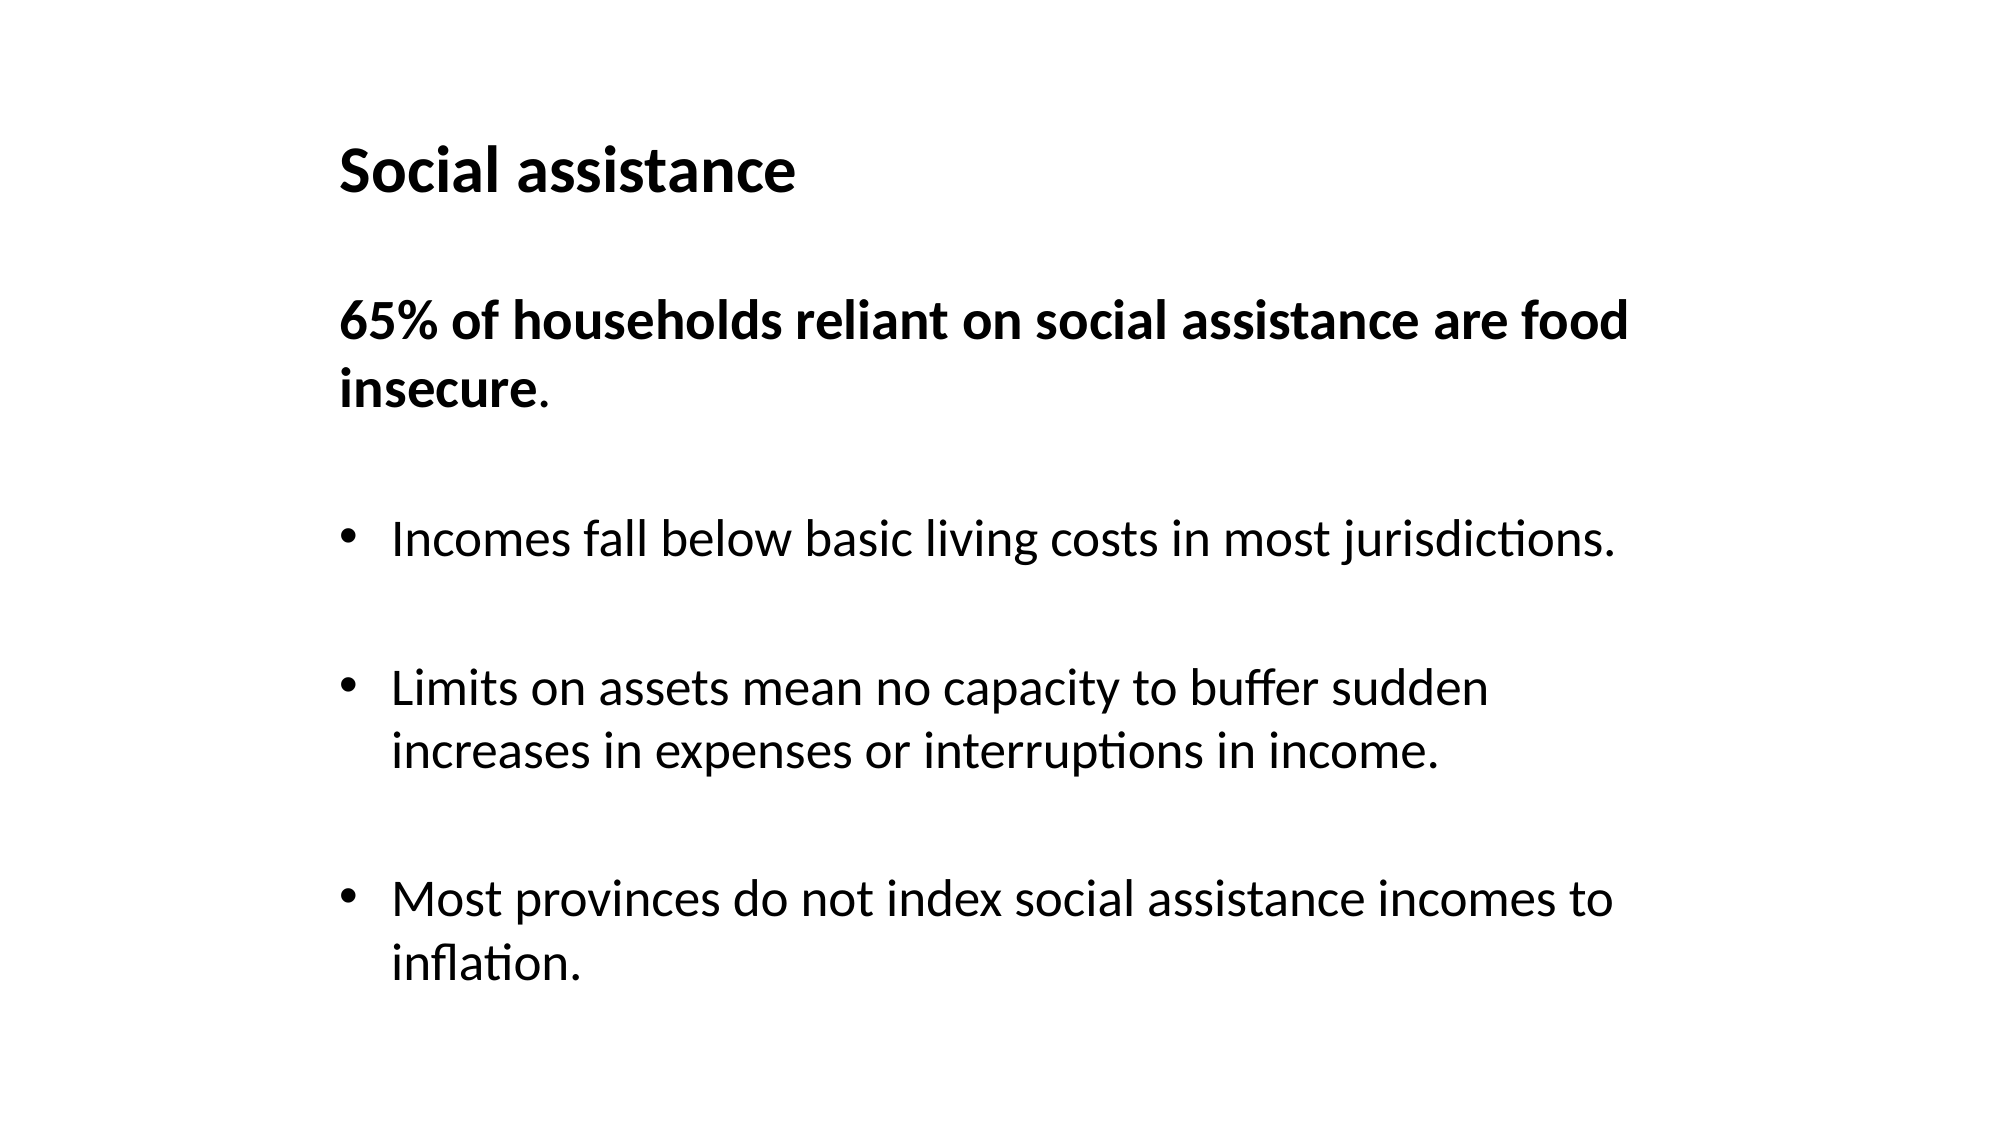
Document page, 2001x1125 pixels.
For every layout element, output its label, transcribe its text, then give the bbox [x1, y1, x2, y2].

title Social assistance [324, 45, 1675, 275]
list 65% of households reliant on social assistance are food insecure. Incomes fall below basic living costs in most jurisdictions. Limits on assets mean no capacity to buffer sudden increases in expenses or interruptions in income. Most provinces do not index social assistance incomes to inflation. [324, 275, 1675, 1005]
